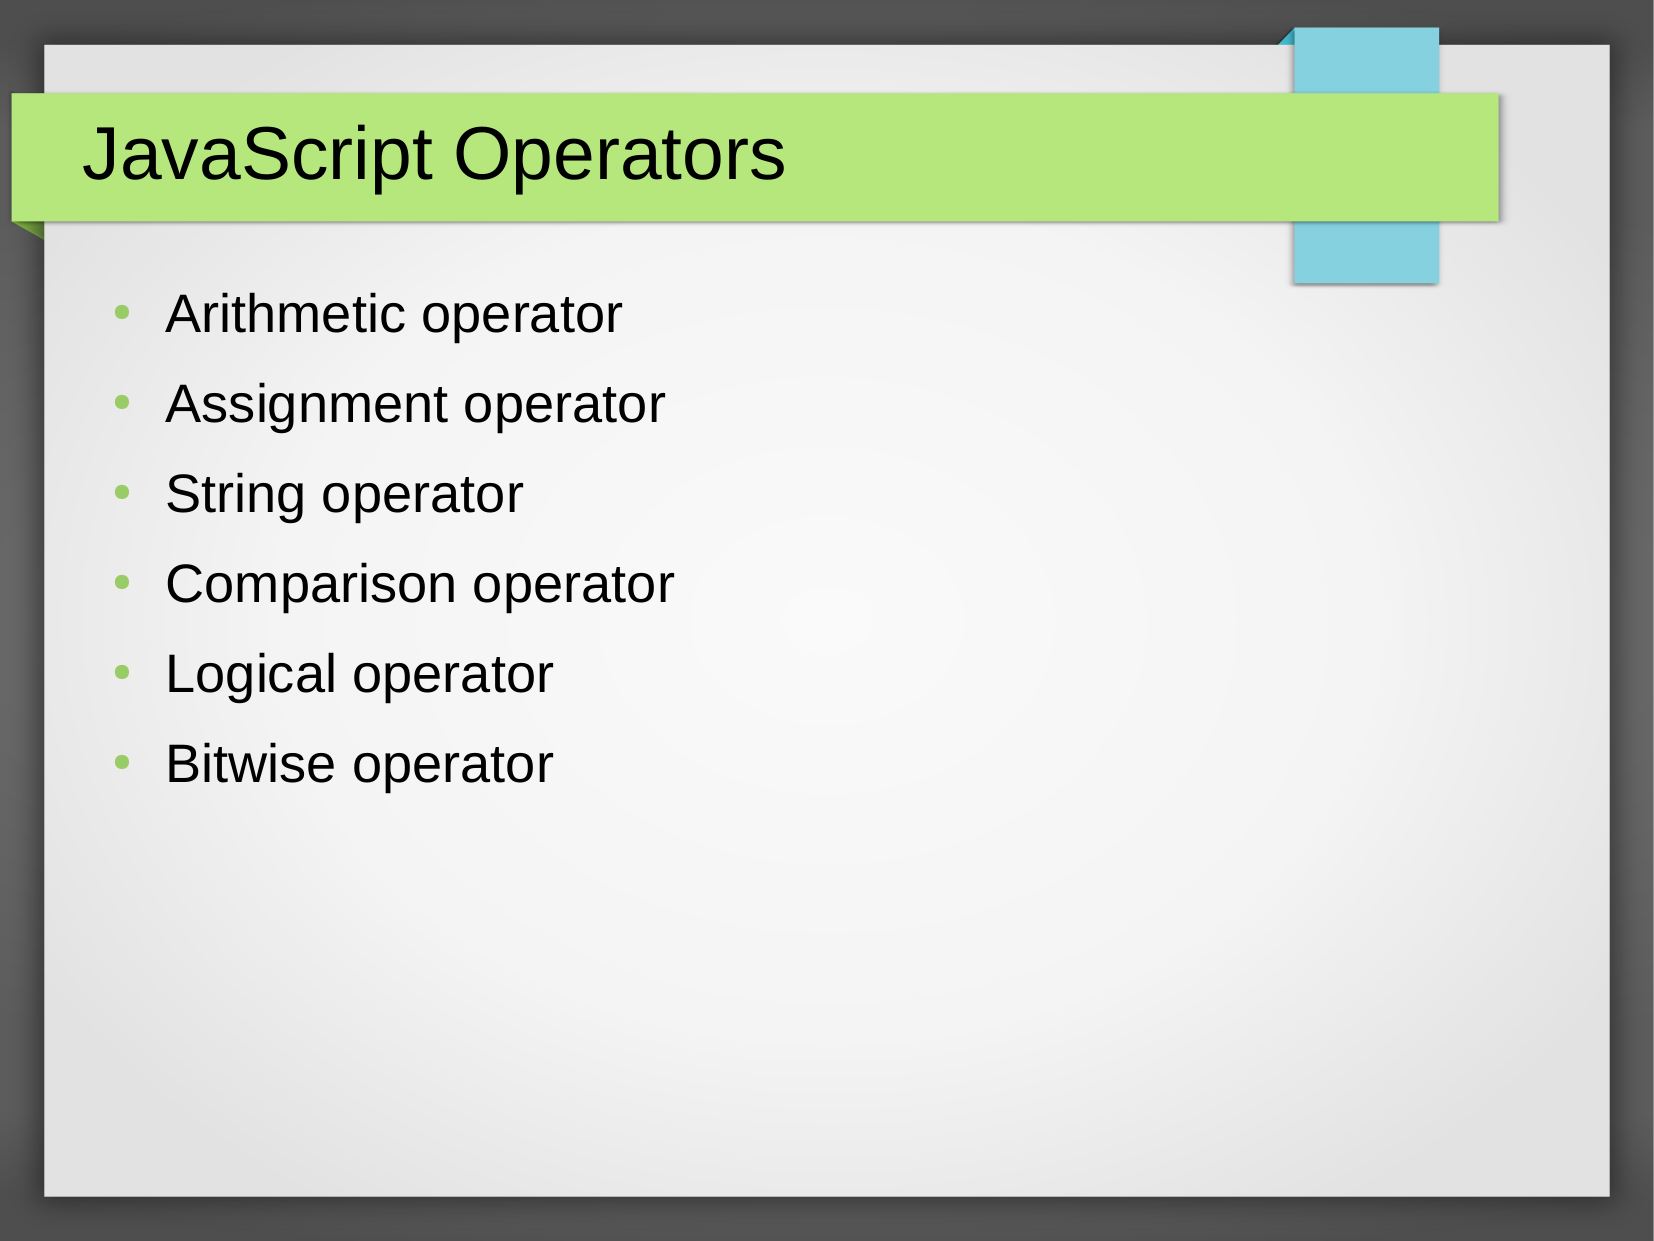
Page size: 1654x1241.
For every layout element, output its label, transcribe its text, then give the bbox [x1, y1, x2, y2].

list Arithmetic operator Assignment operator String operator Comparison operator Logical operator Bitwise operator [94, 283, 1583, 1003]
title JavaScript Operators [82, 94, 1264, 213]
picture [0, 0, 1654, 1241]
